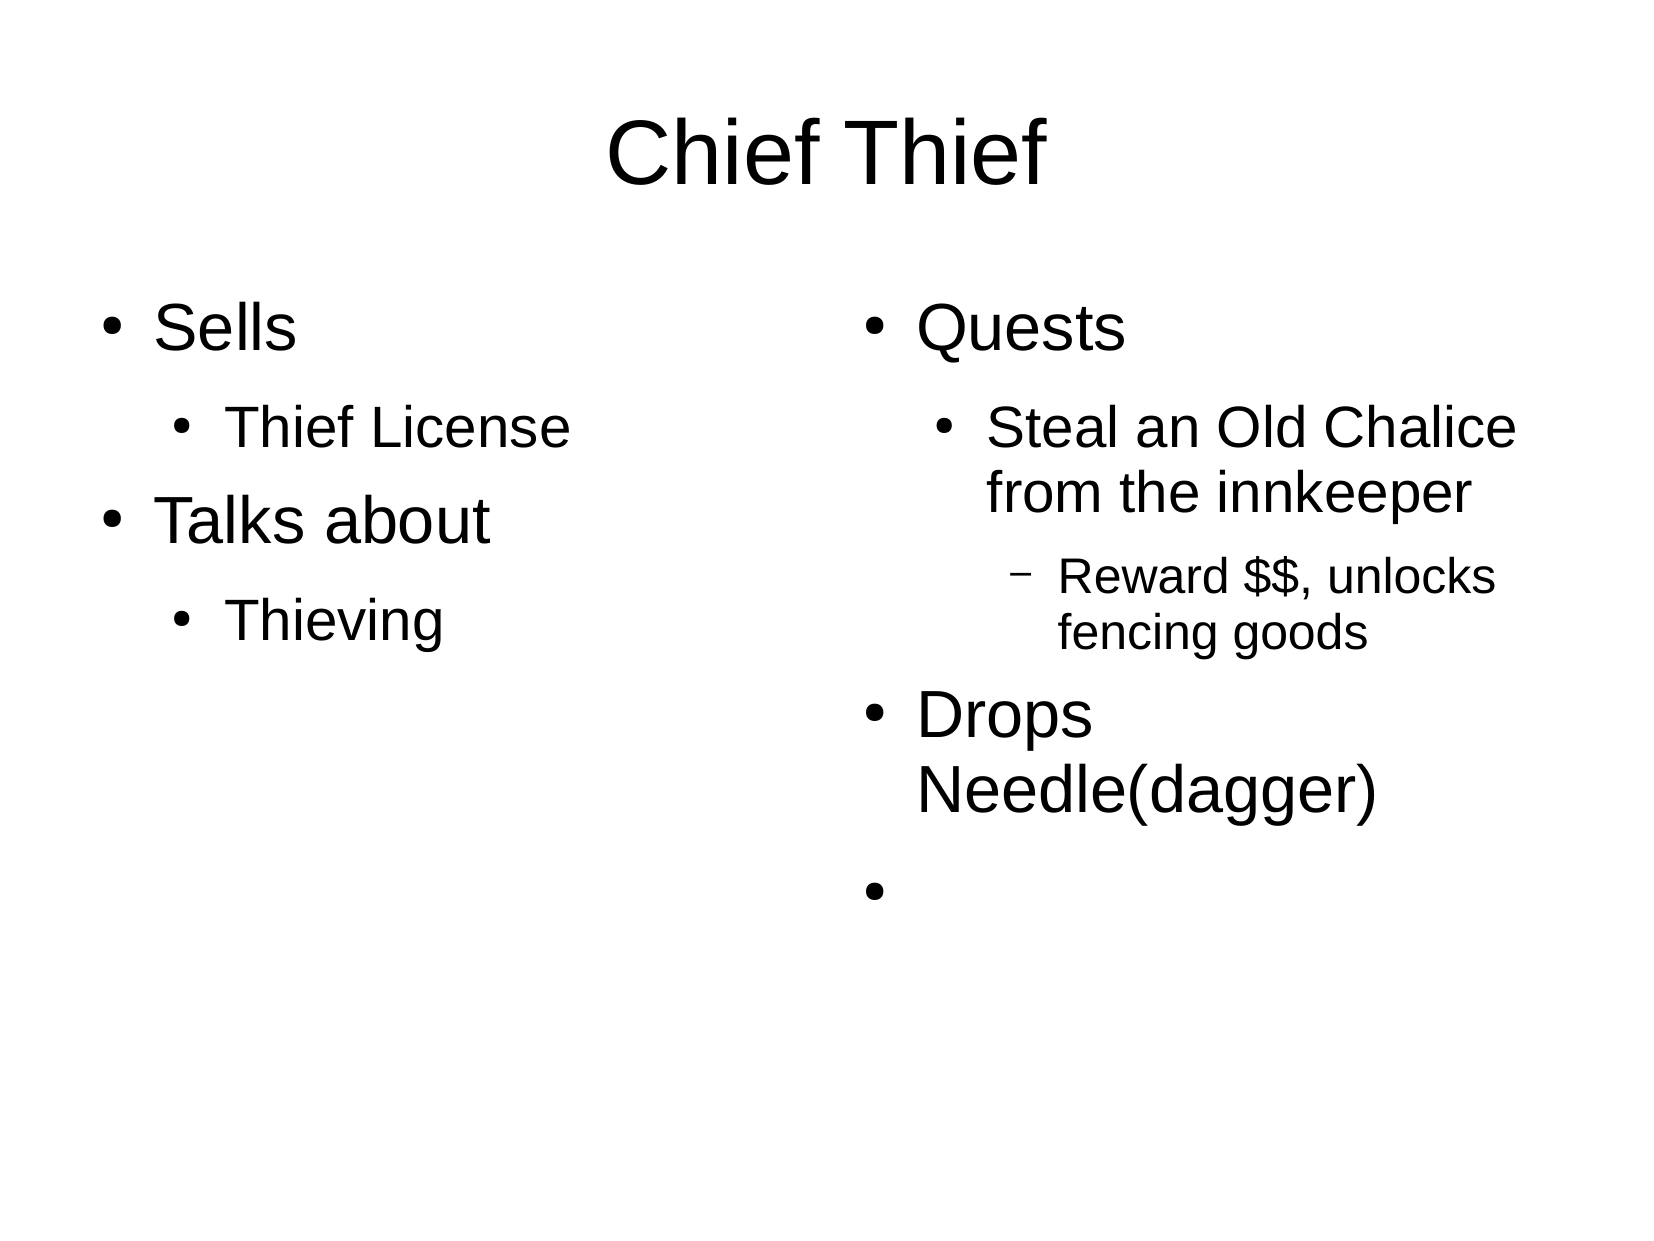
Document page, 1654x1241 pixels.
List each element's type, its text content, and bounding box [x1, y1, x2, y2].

list Quests Steal an Old Chalice from the innkeeper Reward $$, unlocks fencing goods Drops Needle(dagger) [845, 290, 1572, 1109]
list Sells Thief License Talks about Thieving [82, 290, 809, 1109]
title Chief Thief [82, 56, 1571, 250]
